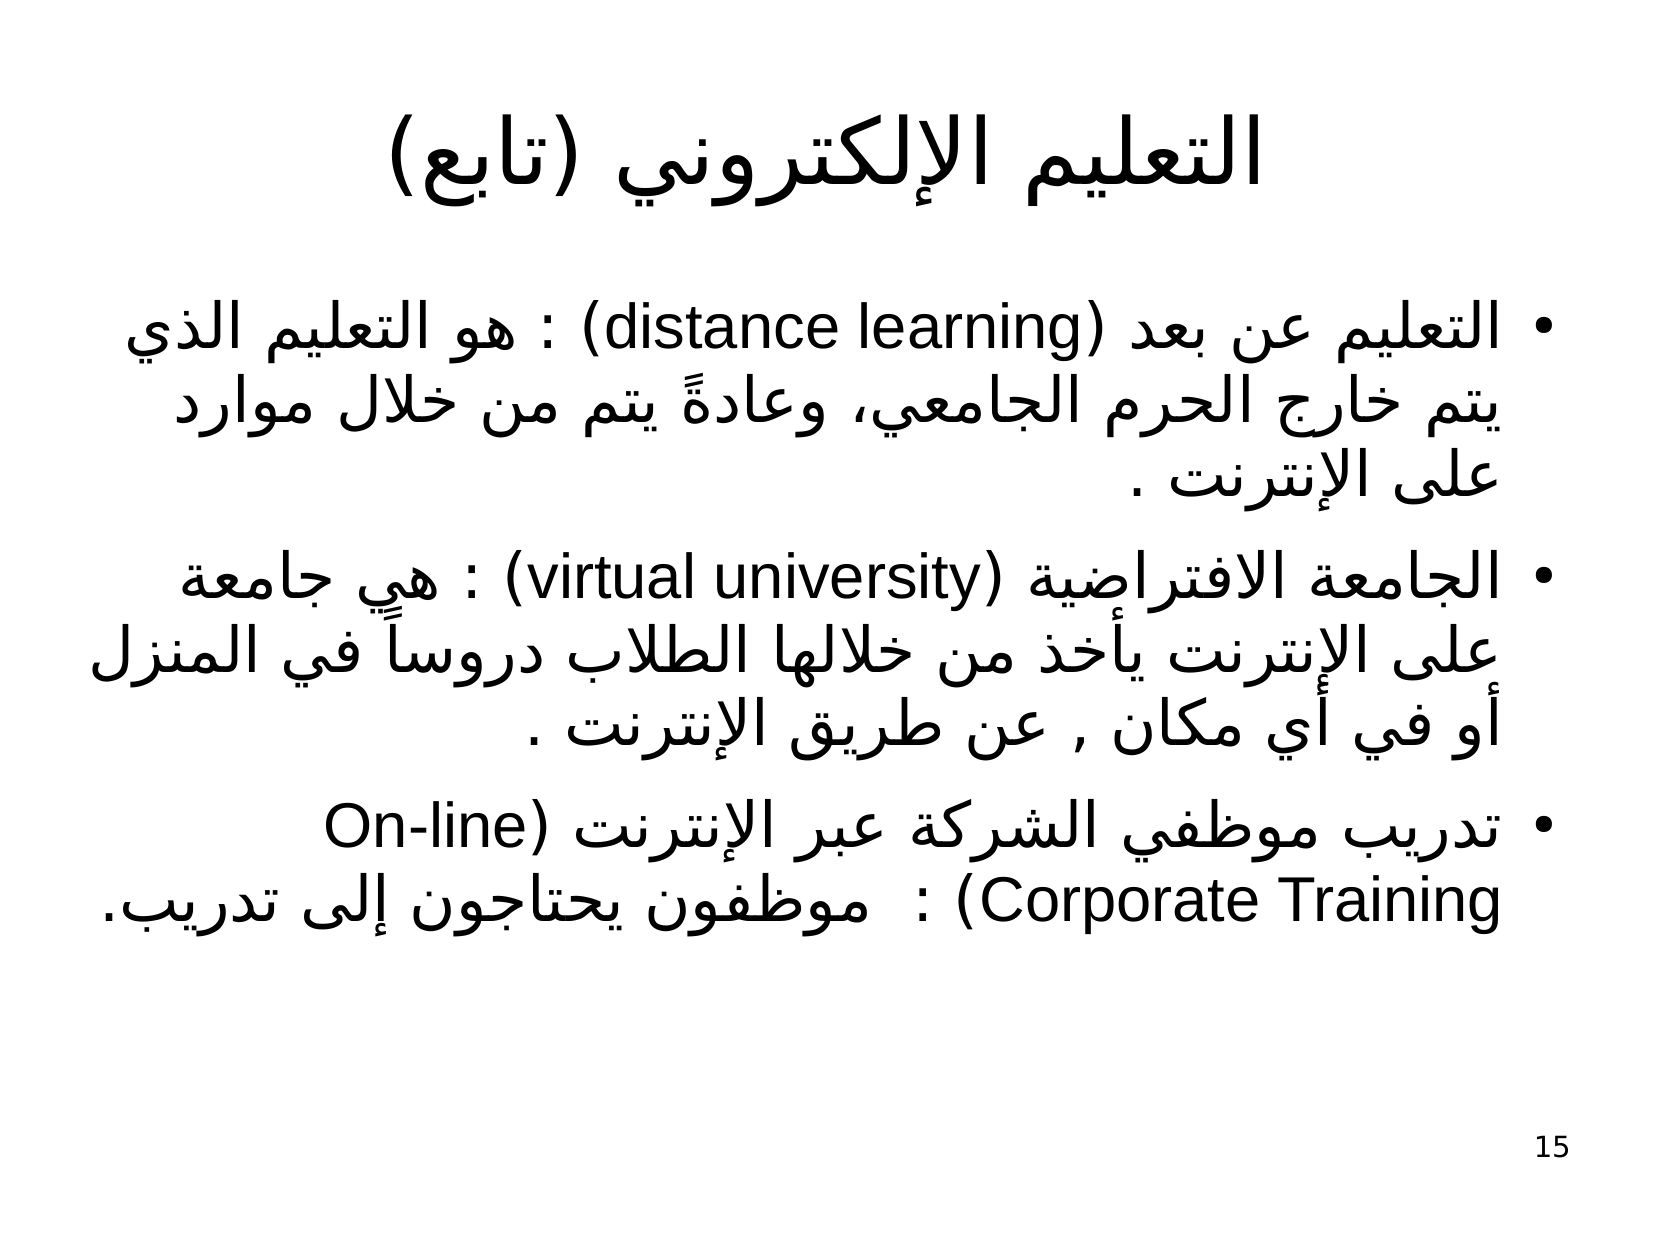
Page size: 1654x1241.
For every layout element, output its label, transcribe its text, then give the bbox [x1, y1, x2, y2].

title التعليم الإلكتروني (تابع) [82, 49, 1571, 257]
list التعليم عن بعد (distance learning) : هو التعليم الذي يتم خارج الحرم الجامعي، وعادةً يتم من خلال موارد على الإنترنت . الجامعة الافتراضية (virtual university) : هي جامعة على الإنترنت يأخذ من خلالها الطلاب دروساً في المنزل أو في أي مكان , عن طريق الإنترنت . تدريب موظفي الشركة عبر الإنترنت (On-line Corporate Training) : موظفون يحتاجون إلى تدريب. [82, 290, 1571, 1010]
